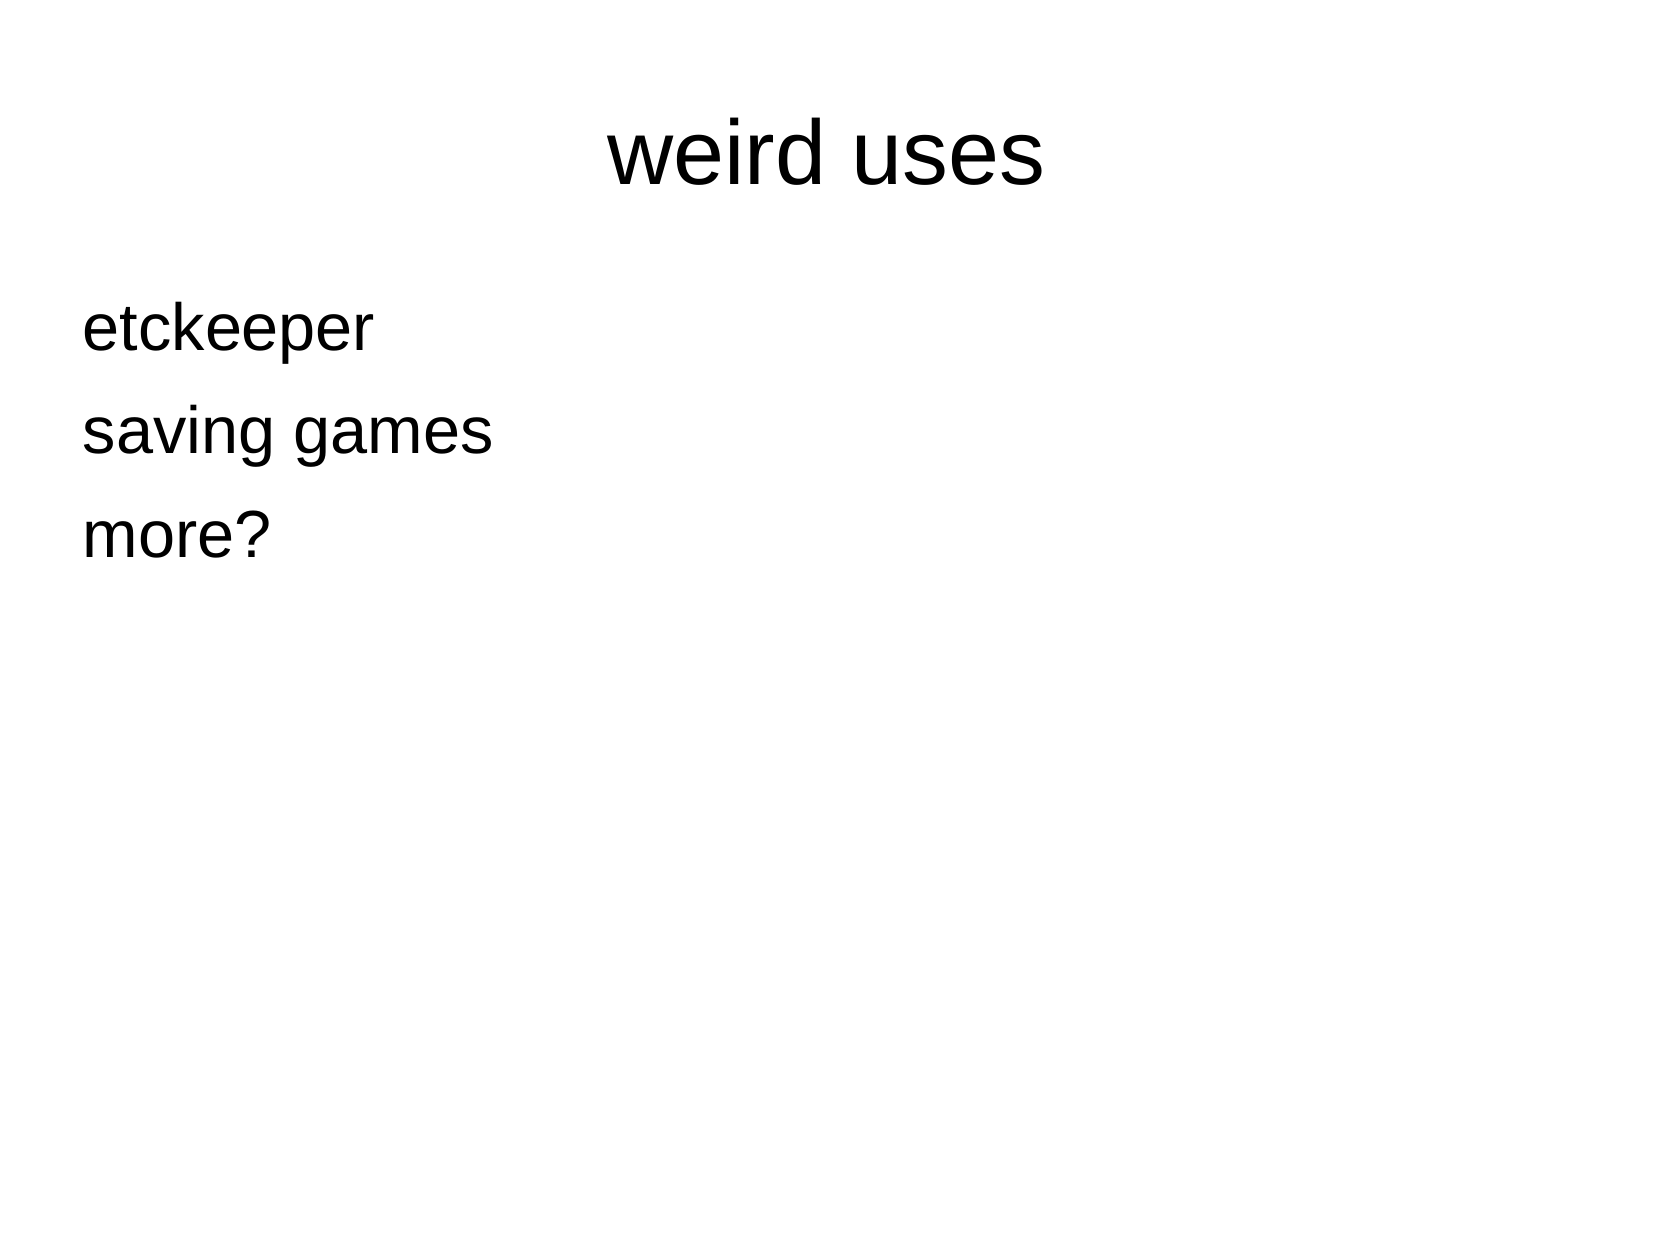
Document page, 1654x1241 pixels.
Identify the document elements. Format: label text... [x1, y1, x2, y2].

list etckeeper saving games more? [82, 290, 1571, 1010]
title weird uses [82, 49, 1571, 257]
